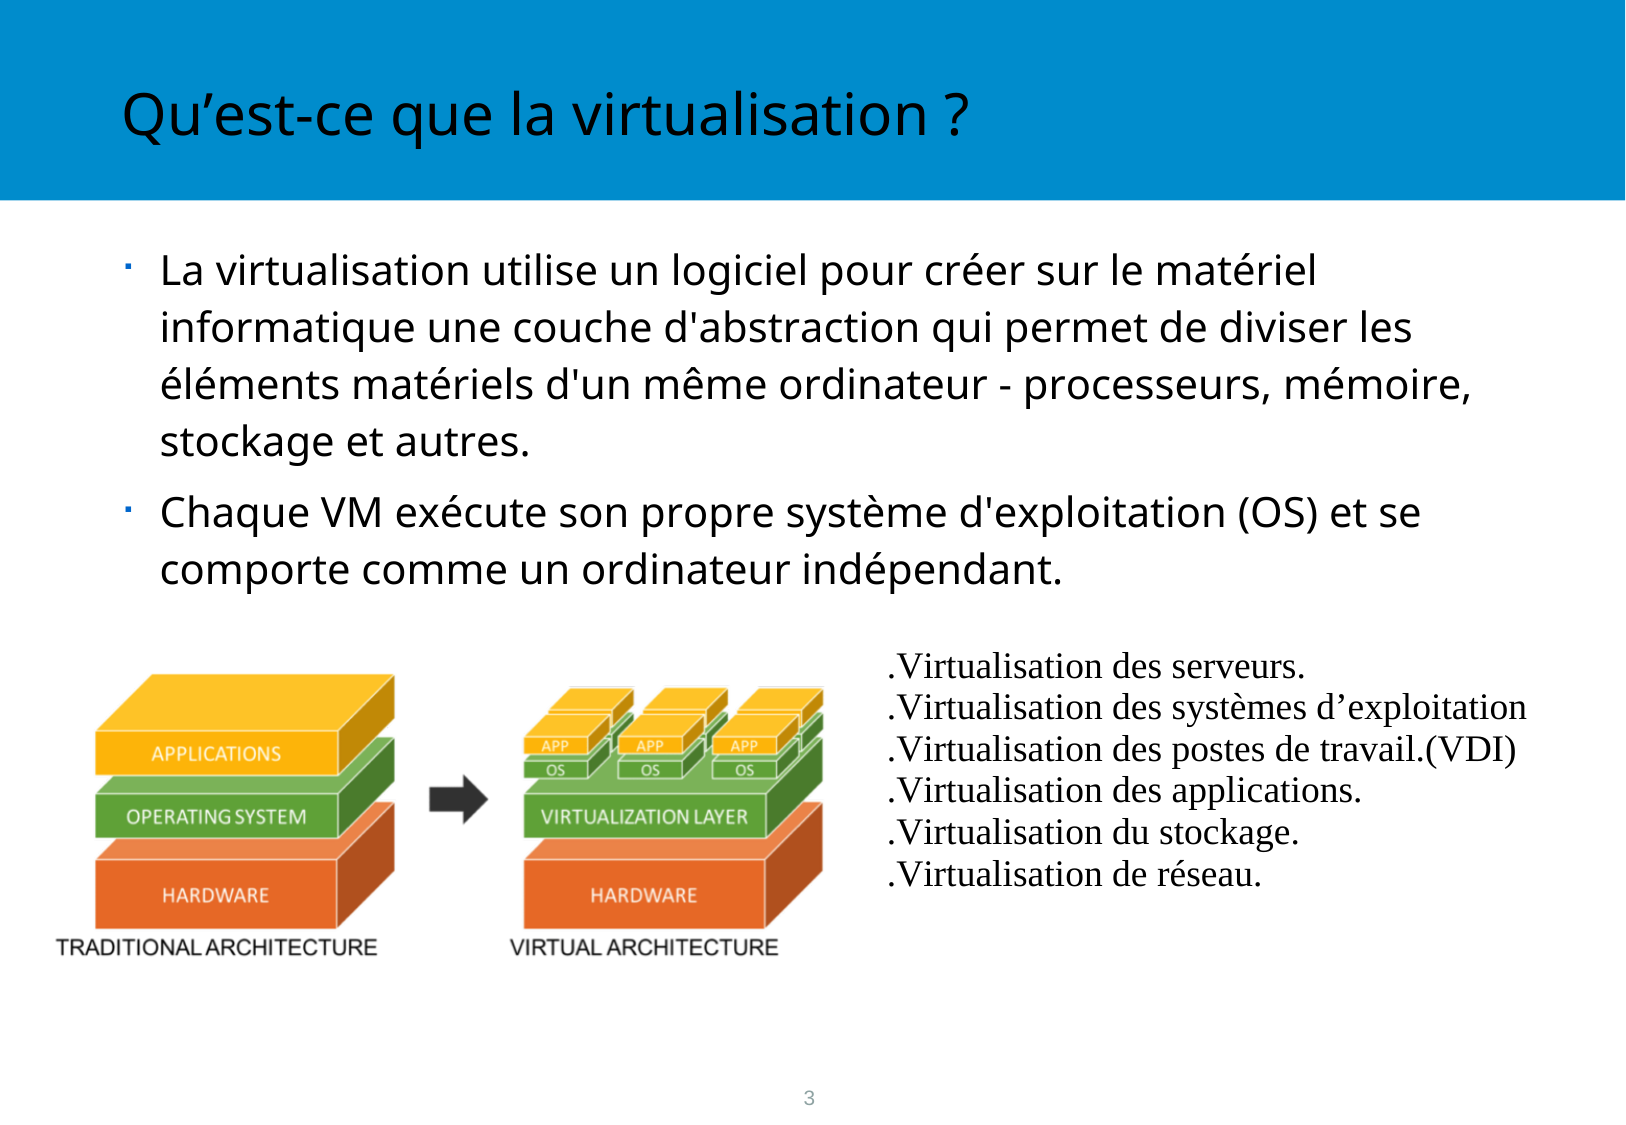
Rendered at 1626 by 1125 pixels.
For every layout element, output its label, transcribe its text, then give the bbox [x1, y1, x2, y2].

text_box .Virtualisation des serveurs. .Virtualisation des systèmes d’exploitation .Virtualisation des postes de travail.(VDI) .Virtualisation des applications. .Virtualisation du stockage. .Virtualisation de réseau. [862, 637, 1576, 1051]
title Qu’est-ce que la virtualisation ? [121, 37, 1573, 188]
list La virtualisation utilise un logiciel pour créer sur le matériel informatique une couche d'abstraction qui permet de diviser les éléments matériels d'un même ordinateur - processeurs, mémoire, stockage et autres. Chaque VM exécute son propre système d'exploitation (OS) et se comporte comme un ordinateur indépendant. [121, 240, 1572, 601]
picture [42, 673, 826, 976]
